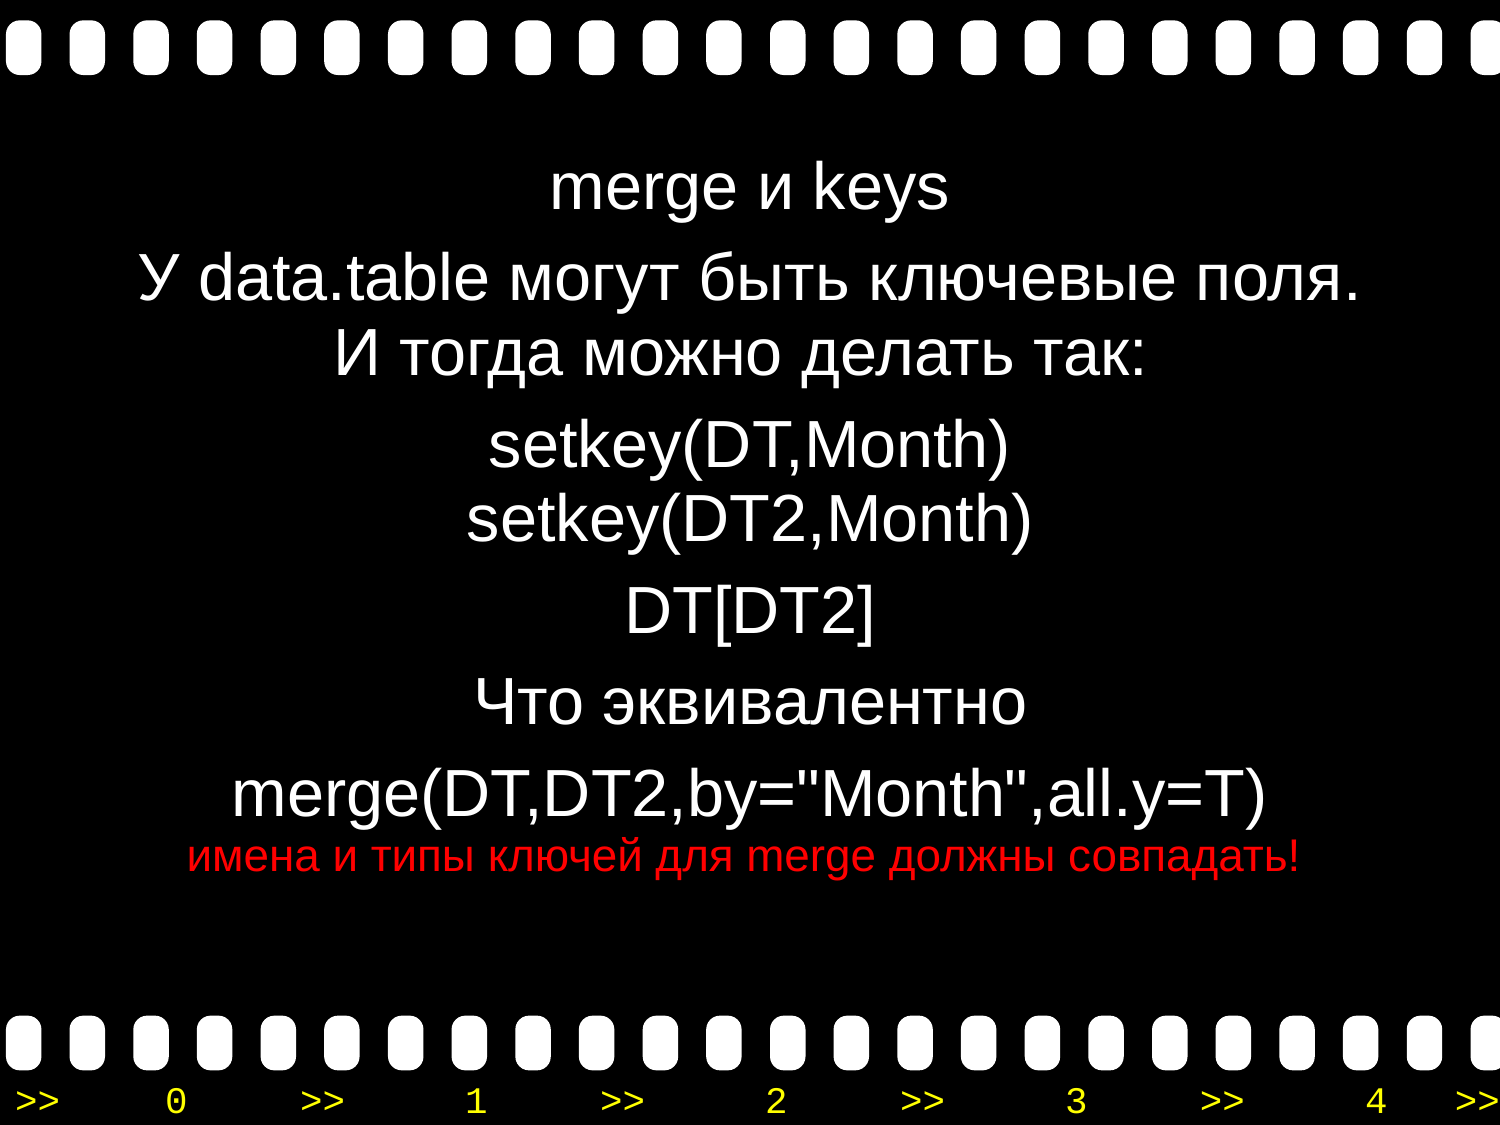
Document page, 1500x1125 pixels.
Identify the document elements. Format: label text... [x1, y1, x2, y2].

subtitle merge и keys У data.table могут быть ключевые поля. И тогда можно делать так: setkey(DT,Month) setkey(DT2,Month) DT[DT2] Что эквивалентно merge(DT,DT2,by="Month",all.y=T) имена и типы ключей для merge должны совпадать! [112, 147, 1388, 975]
